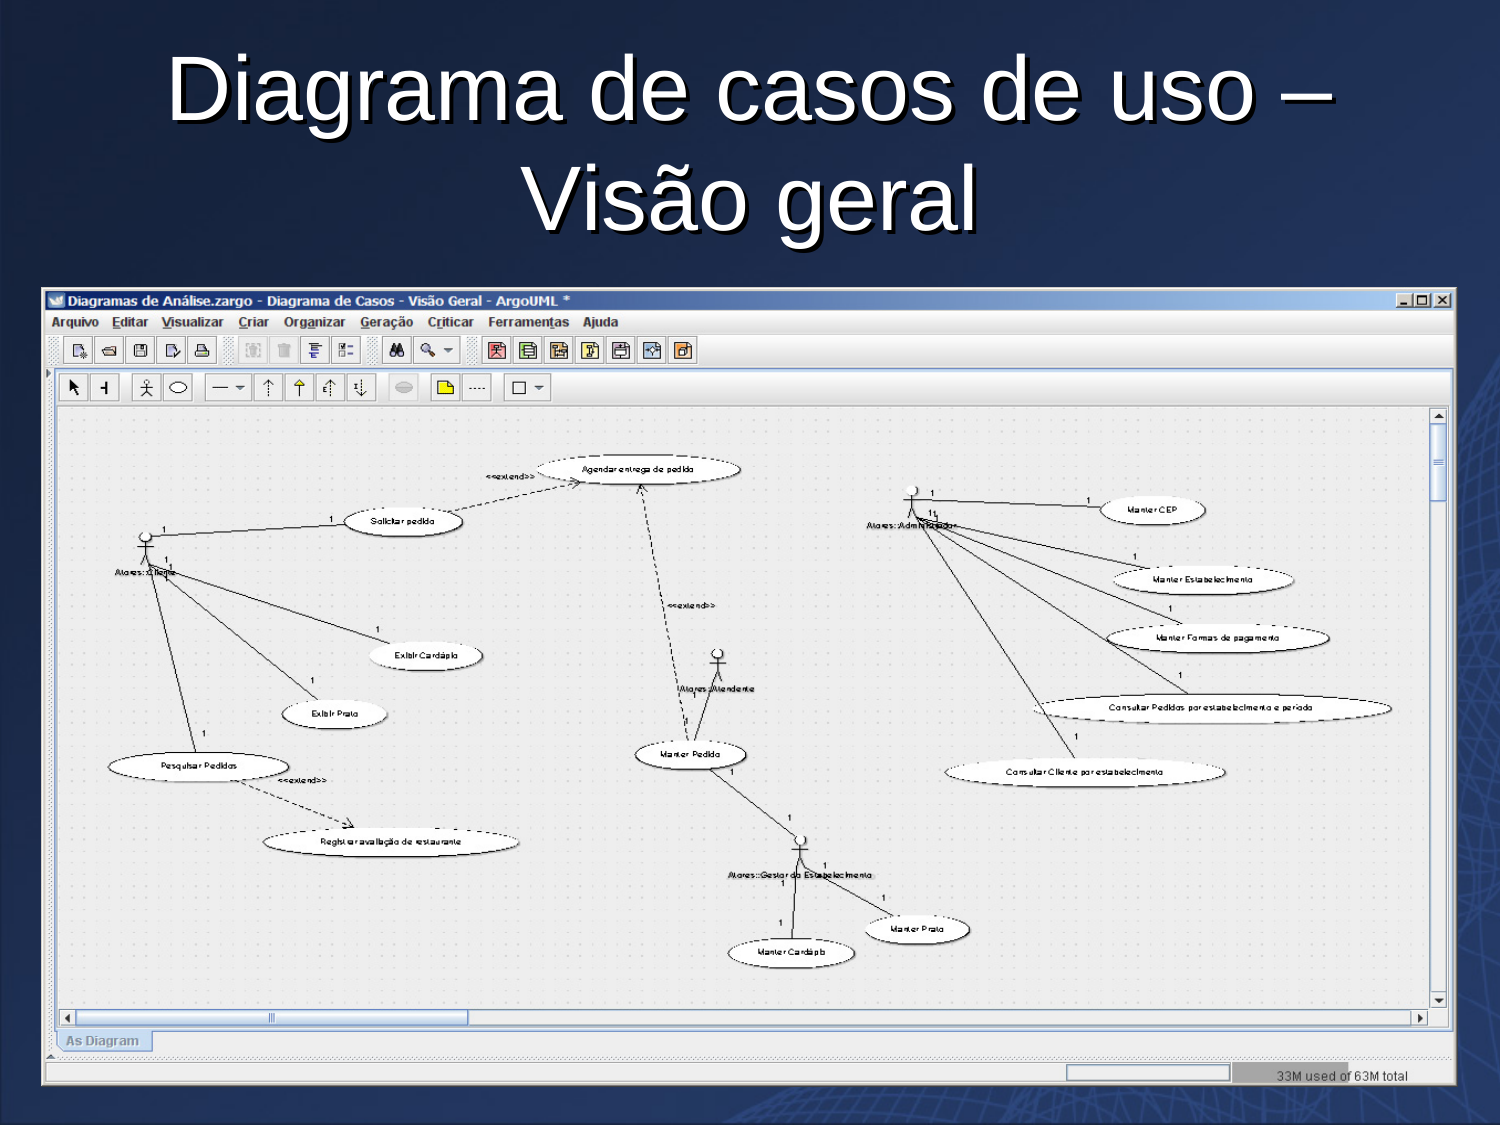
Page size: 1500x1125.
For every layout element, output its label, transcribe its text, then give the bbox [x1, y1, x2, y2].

title Diagrama de casos de uso – Visão geral [75, 20, 1426, 257]
picture [0, 0, 1500, 1125]
